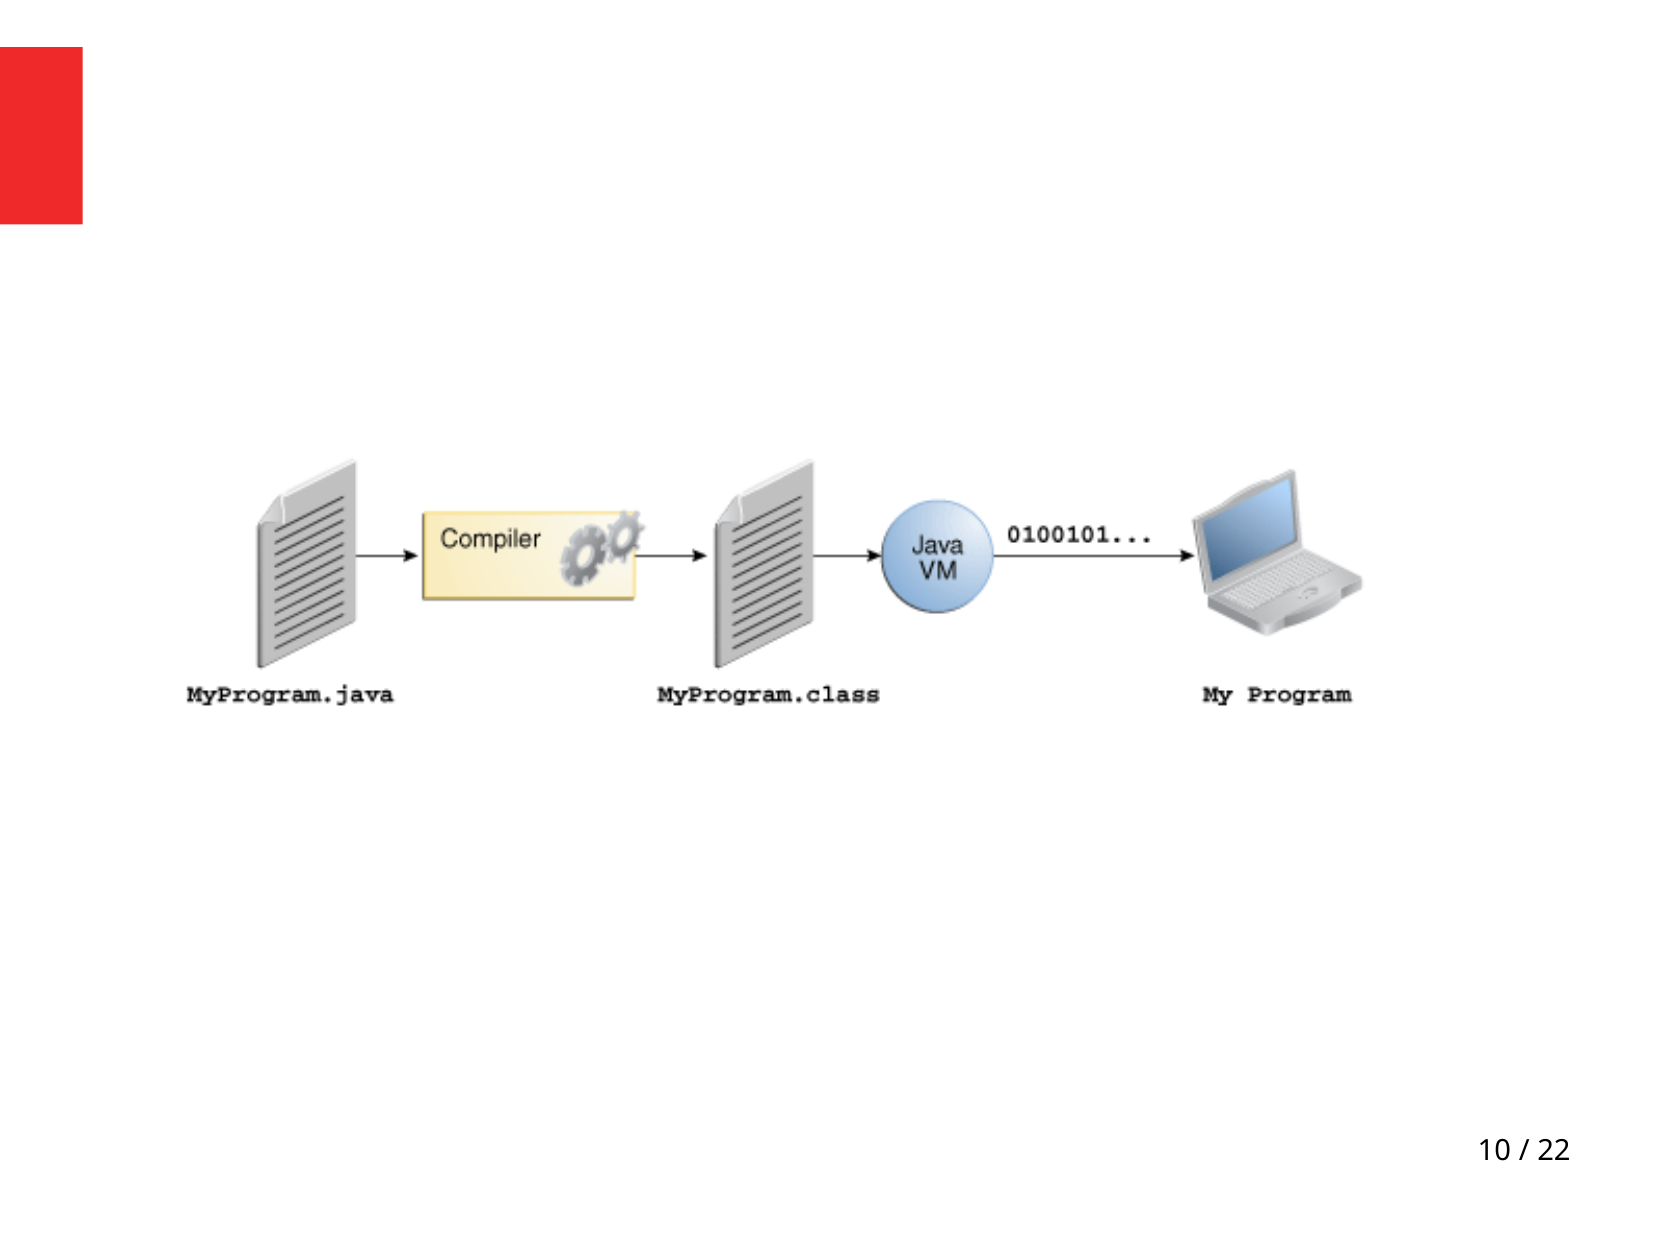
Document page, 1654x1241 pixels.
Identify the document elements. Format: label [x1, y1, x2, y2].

picture [169, 449, 1381, 735]
